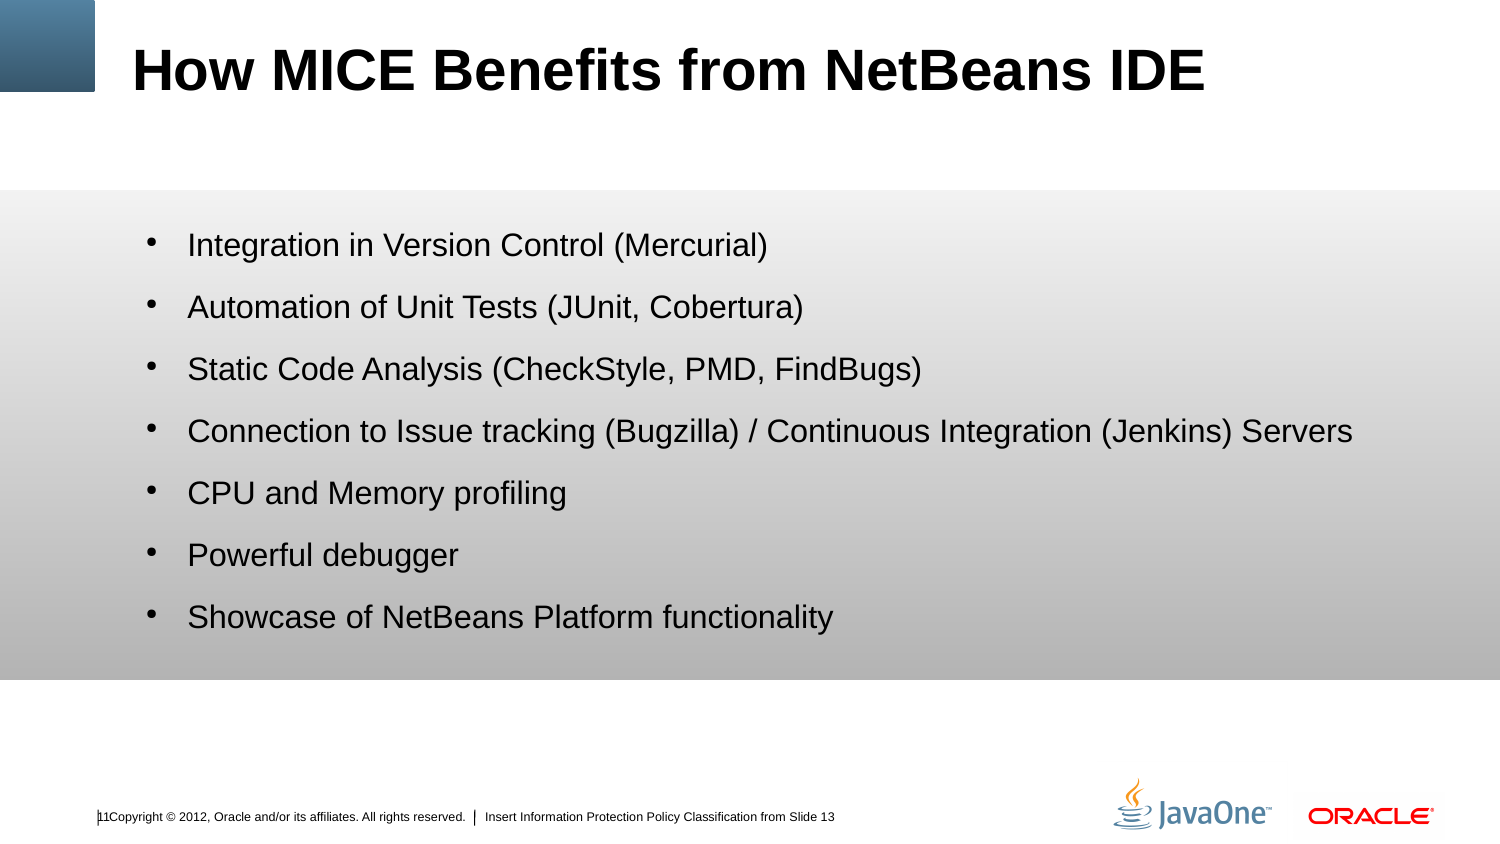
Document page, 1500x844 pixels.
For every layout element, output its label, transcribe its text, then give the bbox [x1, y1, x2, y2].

title How MICE Benefits from NetBeans IDE [132, 40, 1407, 166]
picture [1293, 792, 1445, 840]
picture [1097, 761, 1288, 844]
list Integration in Version Control (Mercurial) Automation of Unit Tests (JUnit, Cobertura) Static Code Analysis (CheckStyle, PMD, FindBugs) Connection to Issue tracking (Bugzilla) / Continuous Integration (Jenkins) Servers CPU and Memory profiling Powerful debugger Showcase of NetBeans Platform functionality [132, 223, 1407, 653]
